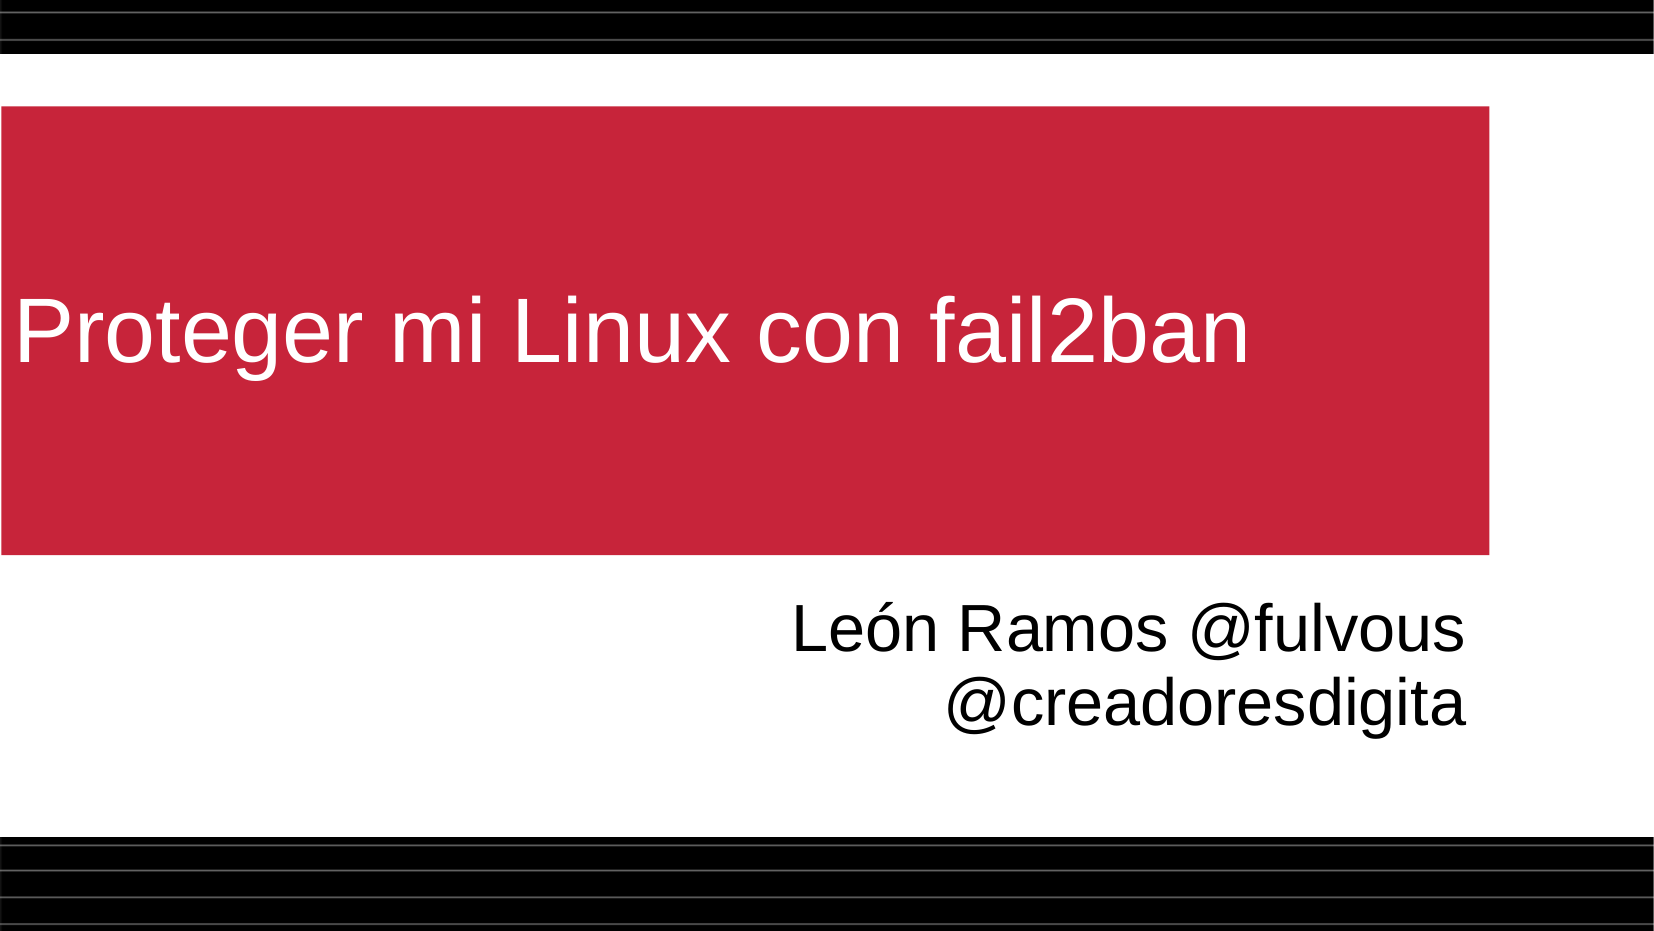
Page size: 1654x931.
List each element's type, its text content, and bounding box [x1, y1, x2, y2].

title Proteger mi Linux con fail2ban [1, 106, 1490, 556]
picture [0, 837, 1654, 931]
picture [0, 0, 1654, 54]
subtitle León Ramos @fulvous @creadoresdigita [791, 590, 1489, 804]
